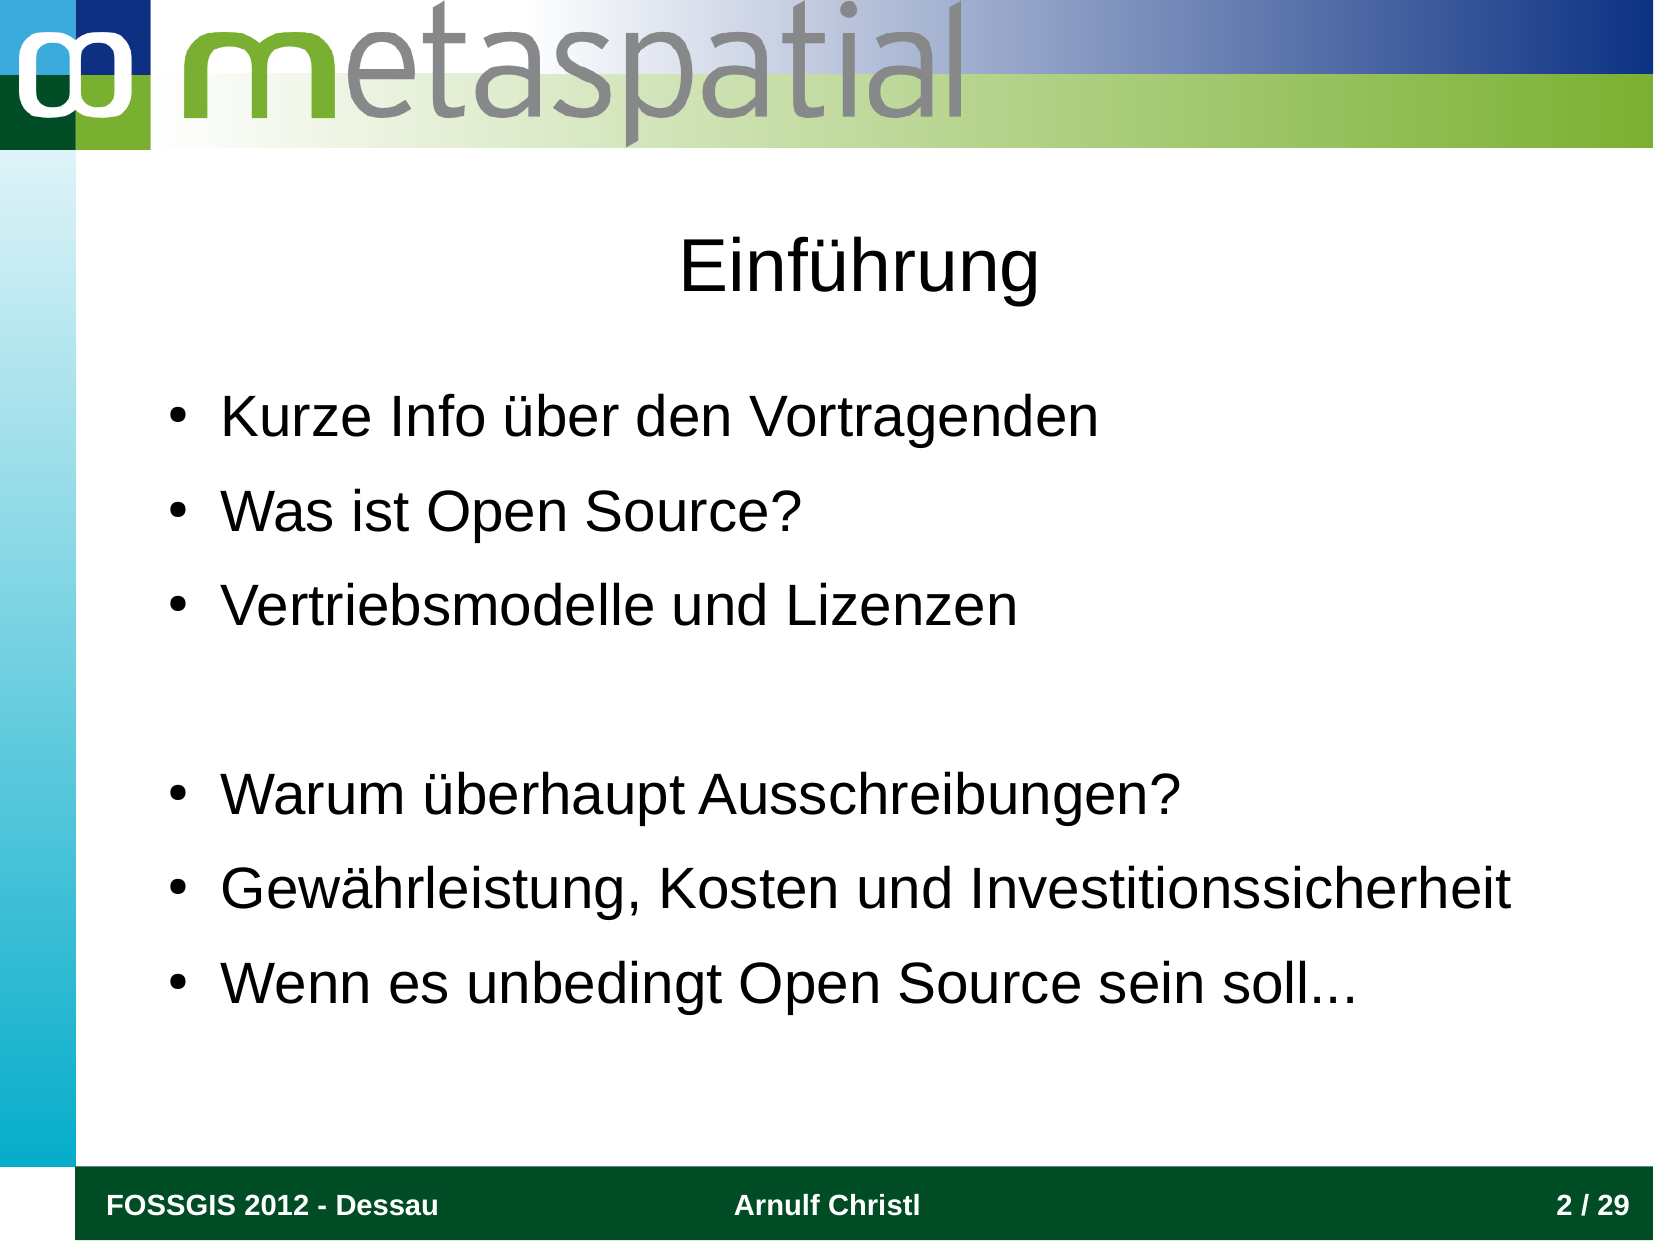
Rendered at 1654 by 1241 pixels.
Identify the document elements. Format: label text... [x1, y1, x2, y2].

list Kurze Info über den Vortragenden Was ist Open Source? Vertriebsmodelle und Lizenzen Warum überhaupt Ausschreibungen? Gewährleistung, Kosten und Investitionssicherheit Wenn es unbedingt Open Source sein soll... [150, 383, 1571, 1203]
picture [0, 0, 961, 150]
title Einführung [150, 161, 1571, 369]
